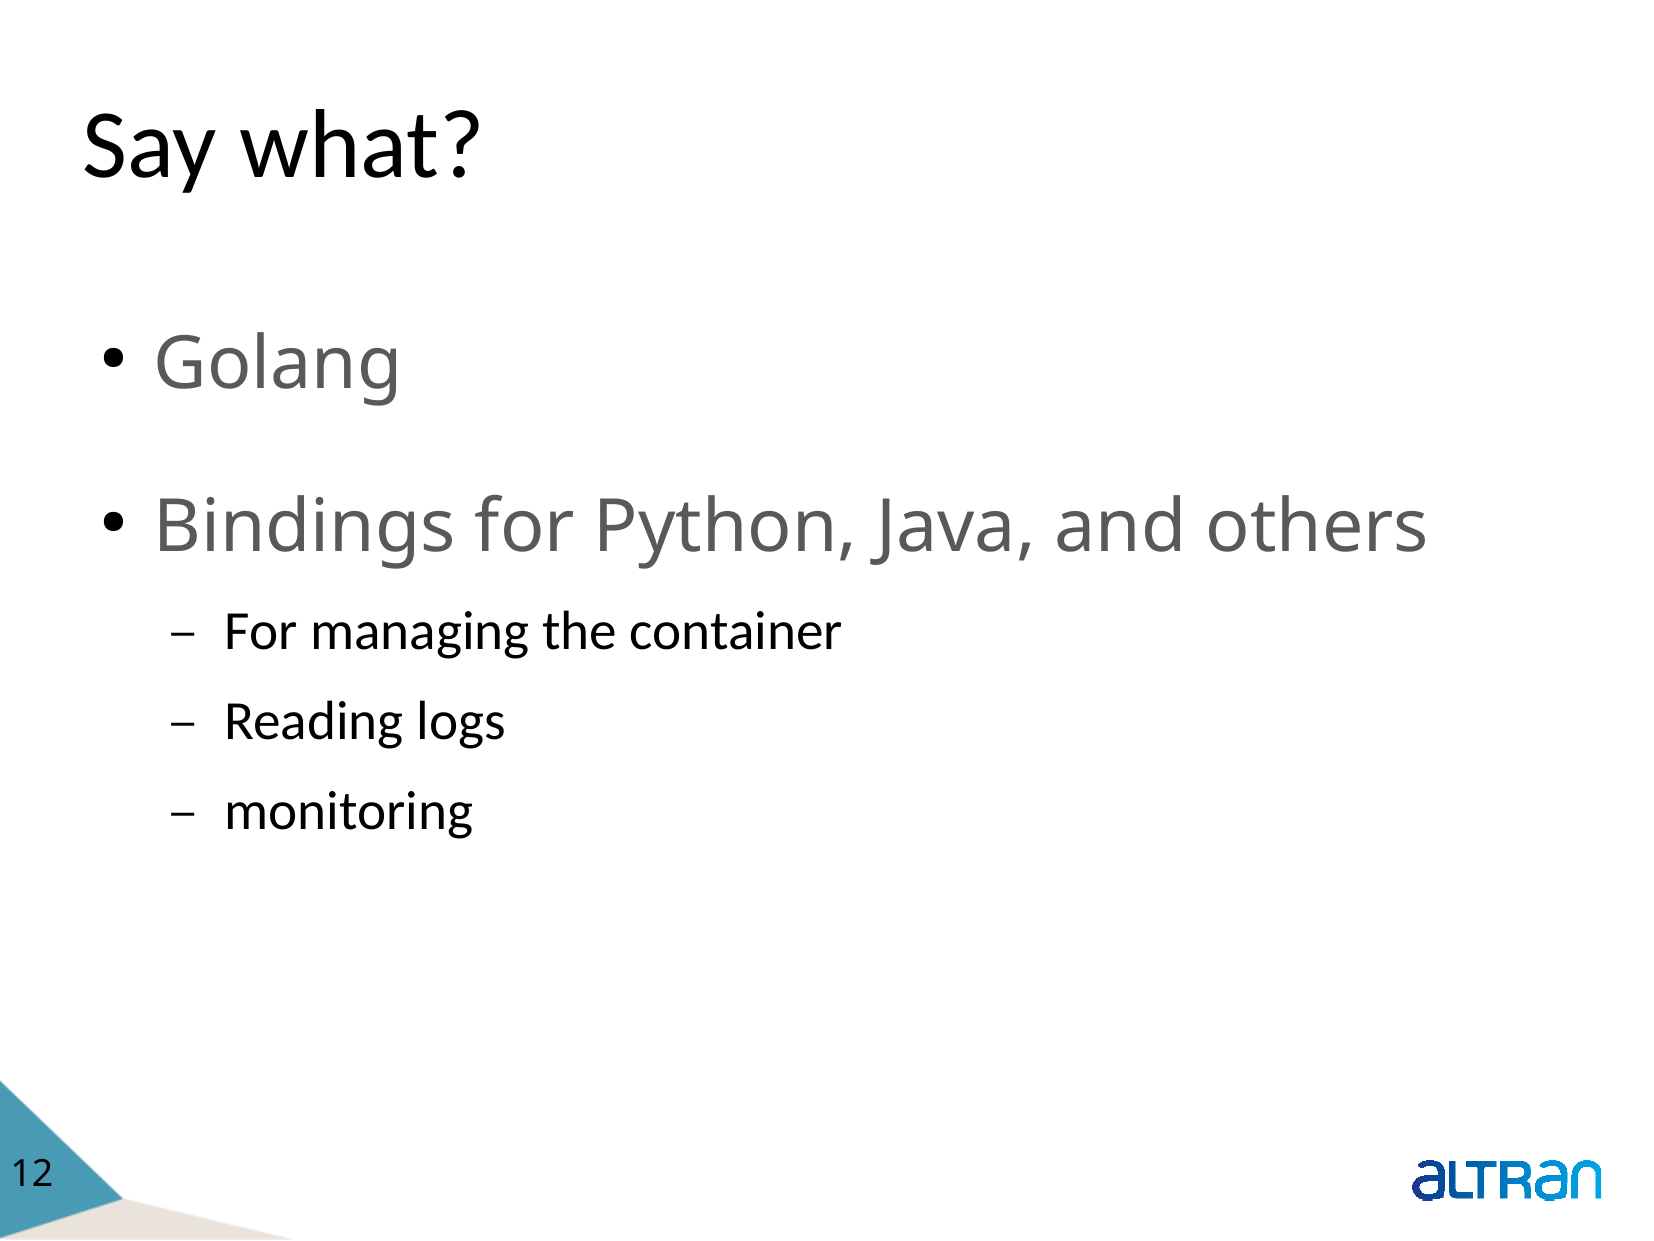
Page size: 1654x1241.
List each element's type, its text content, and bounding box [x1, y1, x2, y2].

picture [1543, 1182, 1560, 1193]
picture [1412, 1160, 1559, 1201]
picture [0, 1072, 316, 1240]
list Golang Bindings for Python, Java, and others For managing the container Reading logs monitoring [82, 290, 1571, 1010]
picture [1595, 1160, 1602, 1167]
picture [1555, 1160, 1602, 1201]
title Say what? [82, 49, 1571, 257]
